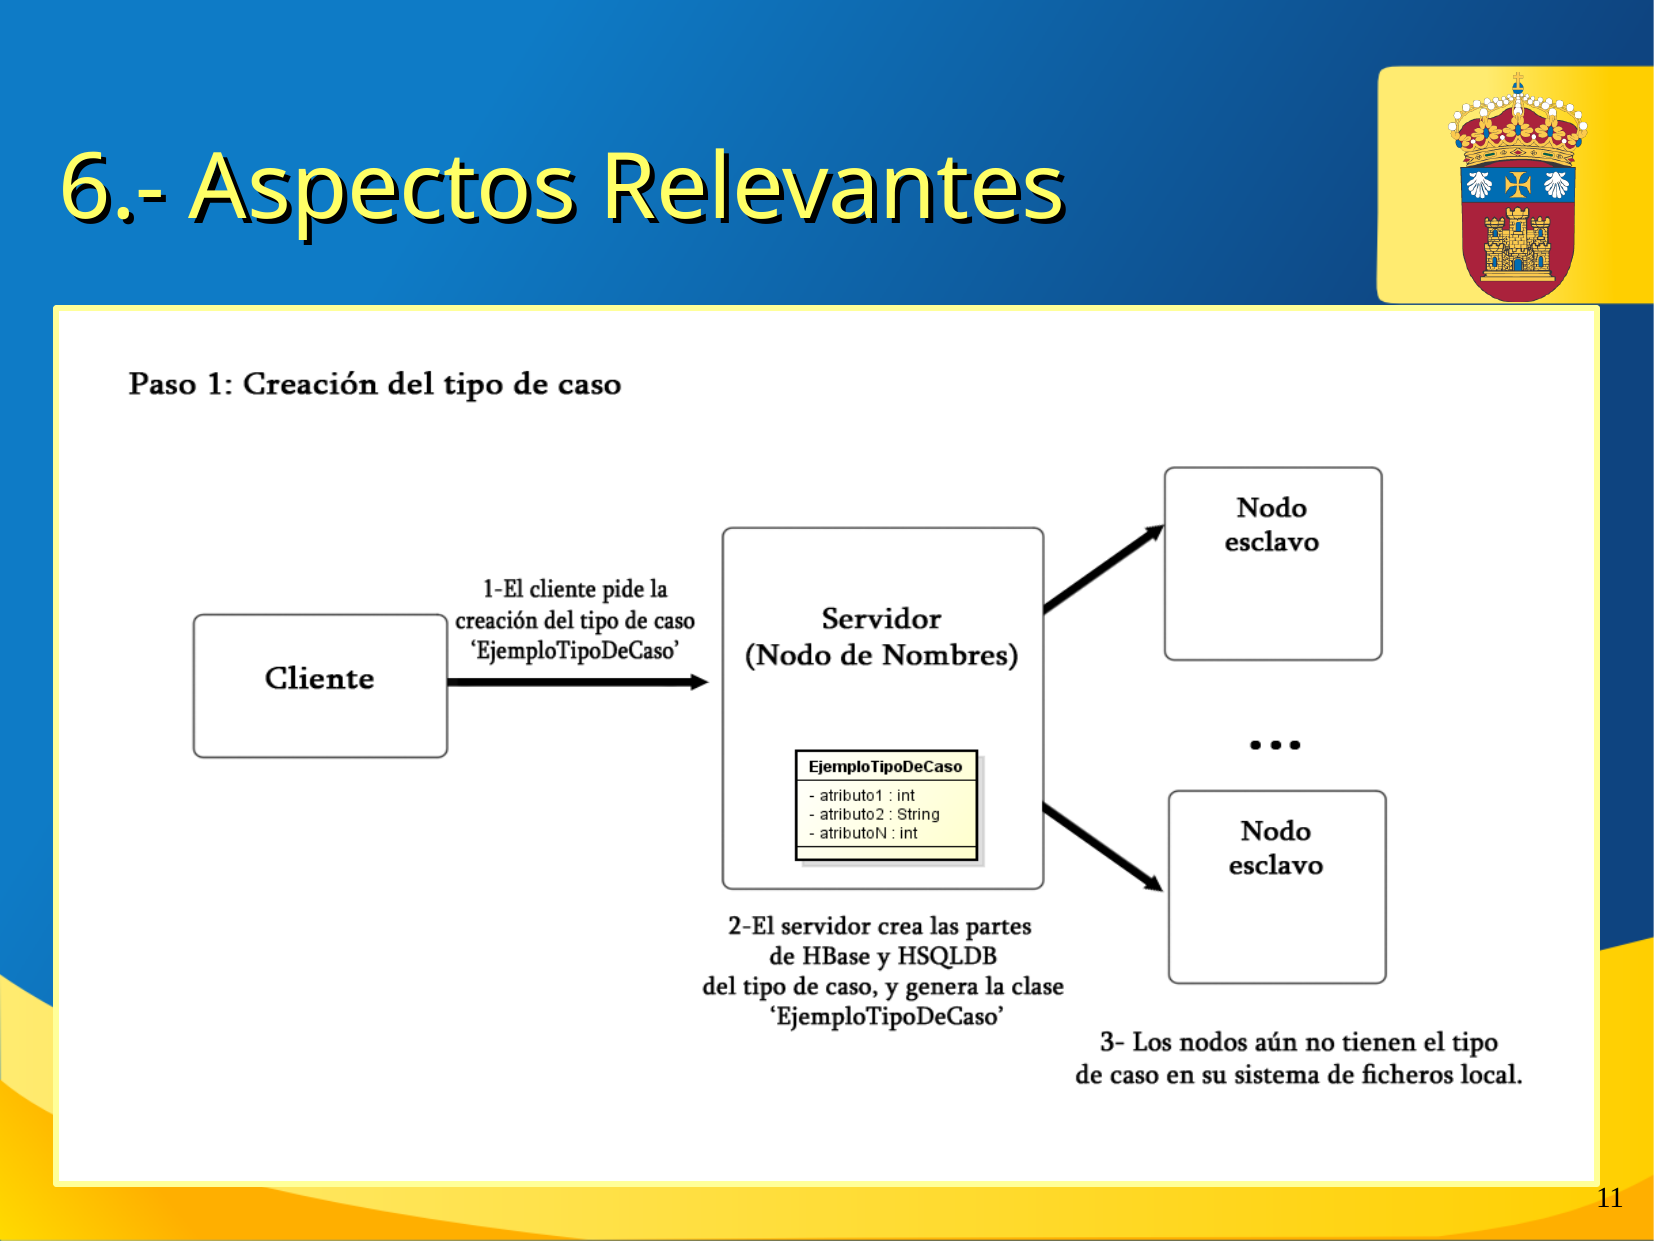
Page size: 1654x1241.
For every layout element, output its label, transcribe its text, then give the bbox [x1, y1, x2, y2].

title 6.- Aspectos Relevantes [59, 70, 1335, 296]
picture [0, 0, 1654, 1241]
